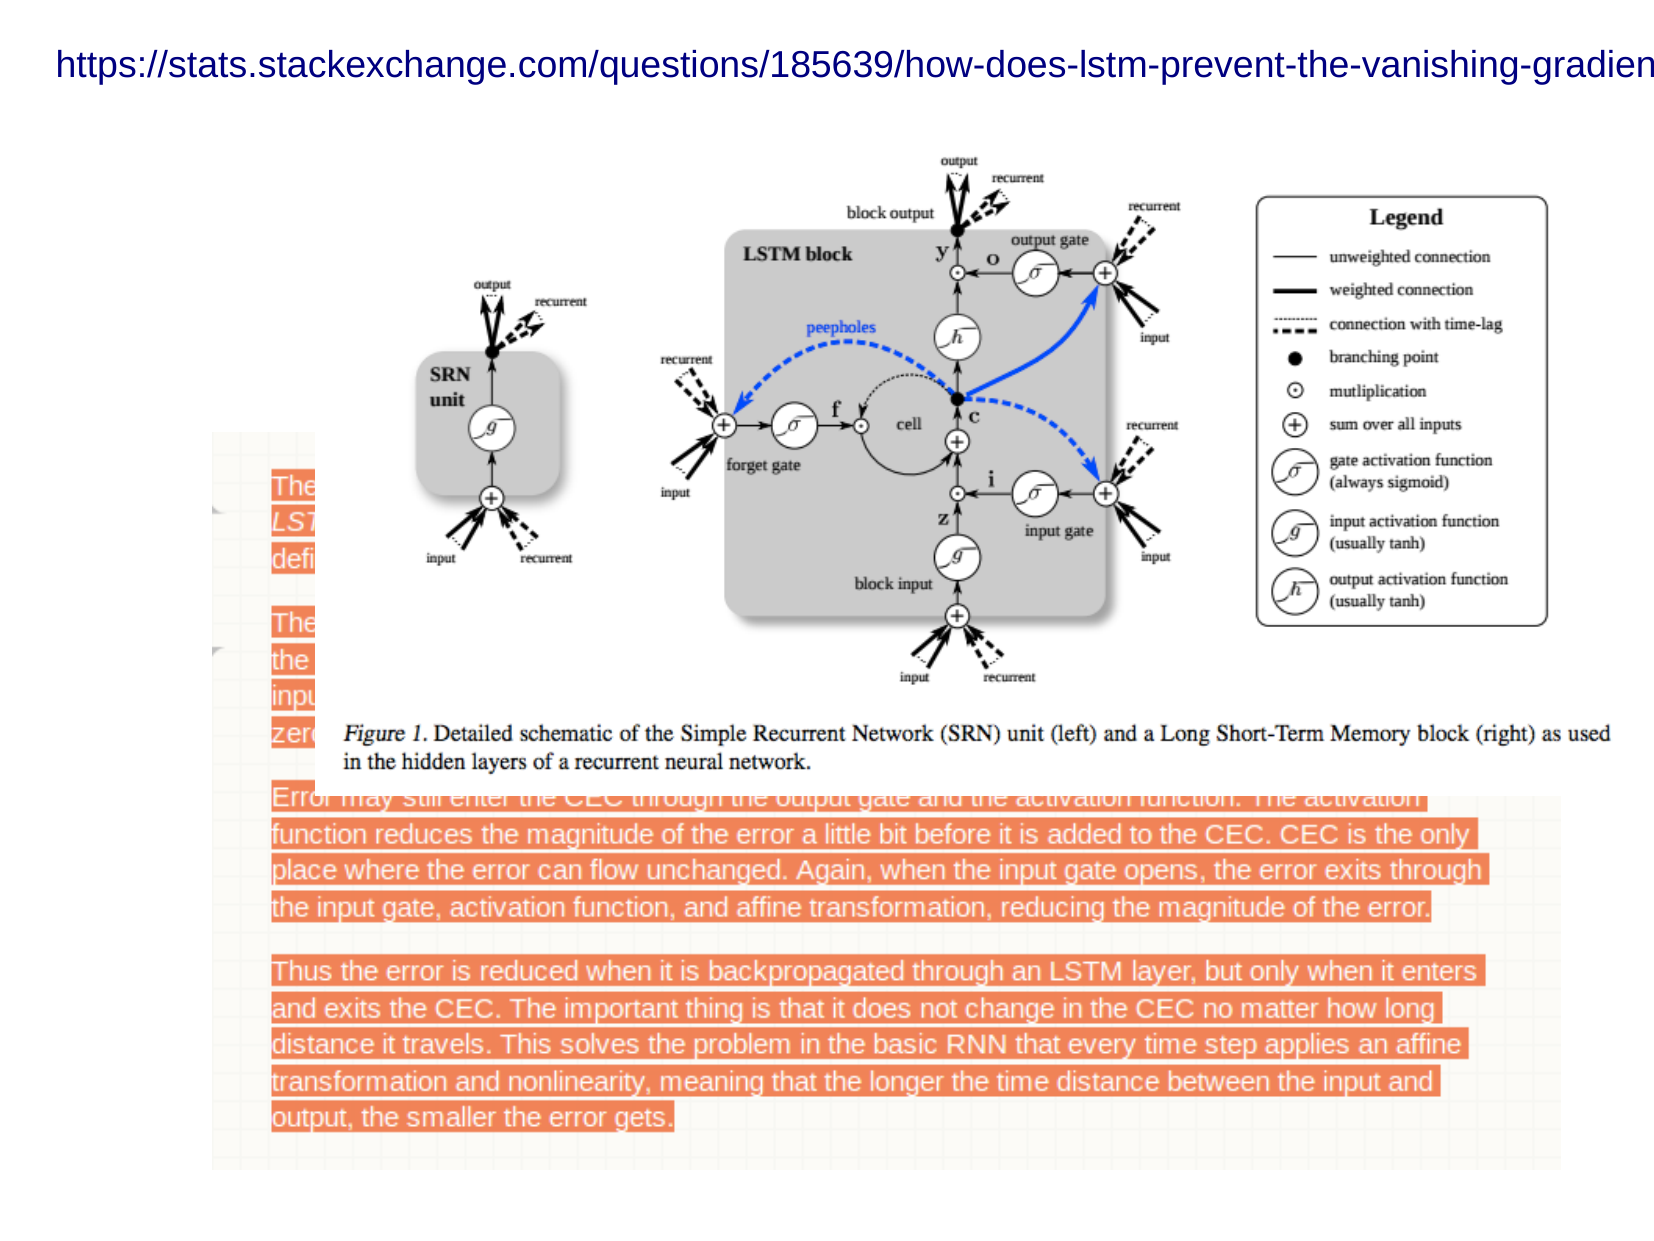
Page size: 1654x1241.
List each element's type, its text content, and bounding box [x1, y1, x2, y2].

text_box https://stats.stackexchange.com/questions/185639/how-does-lstm-prevent-the-vanishing-gradient-problem [40, 36, 1654, 136]
picture [212, 134, 1639, 1171]
